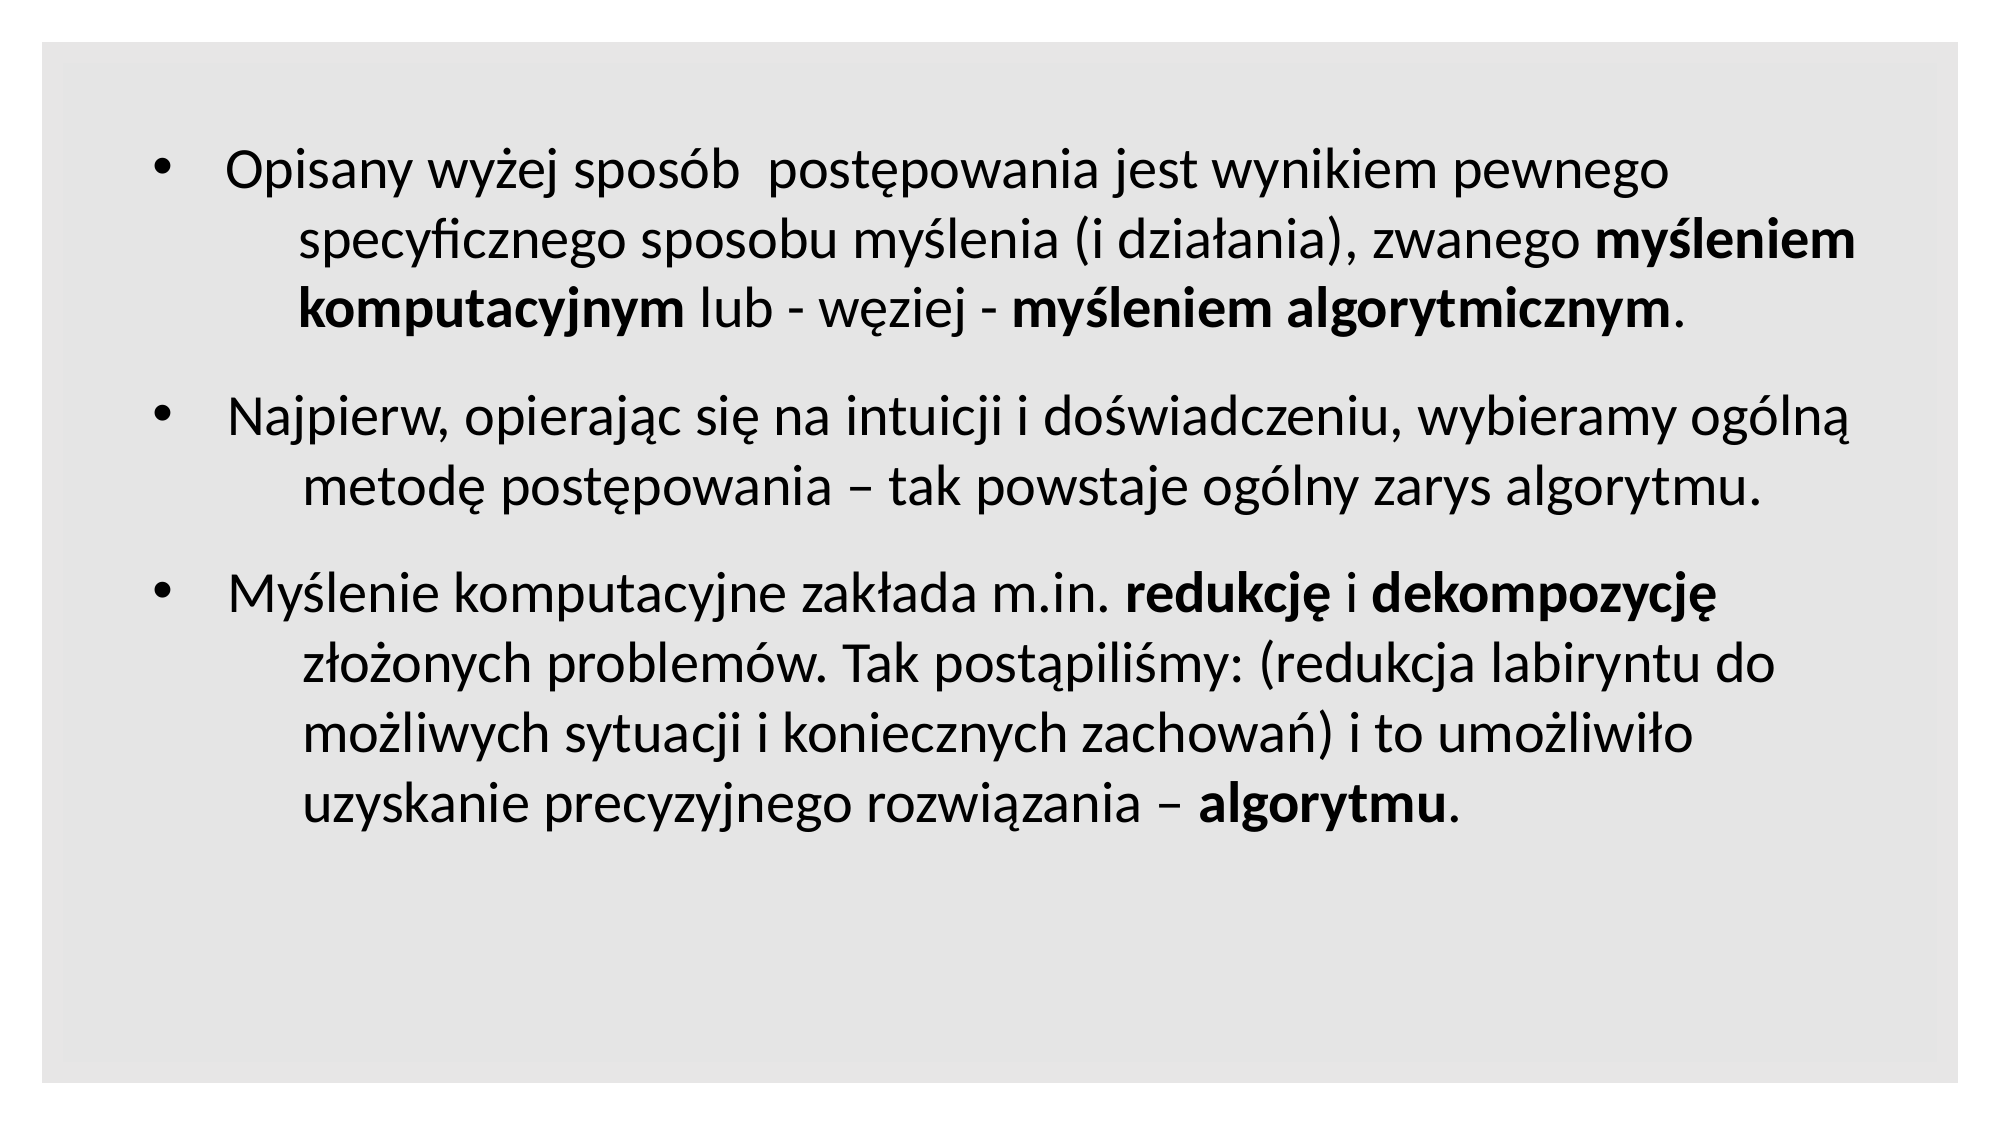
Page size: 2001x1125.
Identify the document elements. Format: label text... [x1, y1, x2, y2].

text_box [53, 53, 1947, 1073]
list Opisany wyżej sposób postępowania jest wynikiem pewnego specyficznego sposobu myślenia (i działania), zwanego myśleniem komputacyjnym lub - węziej - myśleniem algorytmicznym. Najpierw, opierając się na intuicji i doświadczeniu, wybieramy ogólną metodę postępowania – tak powstaje ogólny zarys algorytmu. Myślenie komputacyjne zakłada m.in. redukcję i dekompozycję złożonych problemów. Tak postąpiliśmy: (redukcja labiryntu do możliwych sytuacji i koniecznych zachowań) i to umożliwiło uzyskanie precyzyjnego rozwiązania – algorytmu. [137, 122, 1882, 973]
